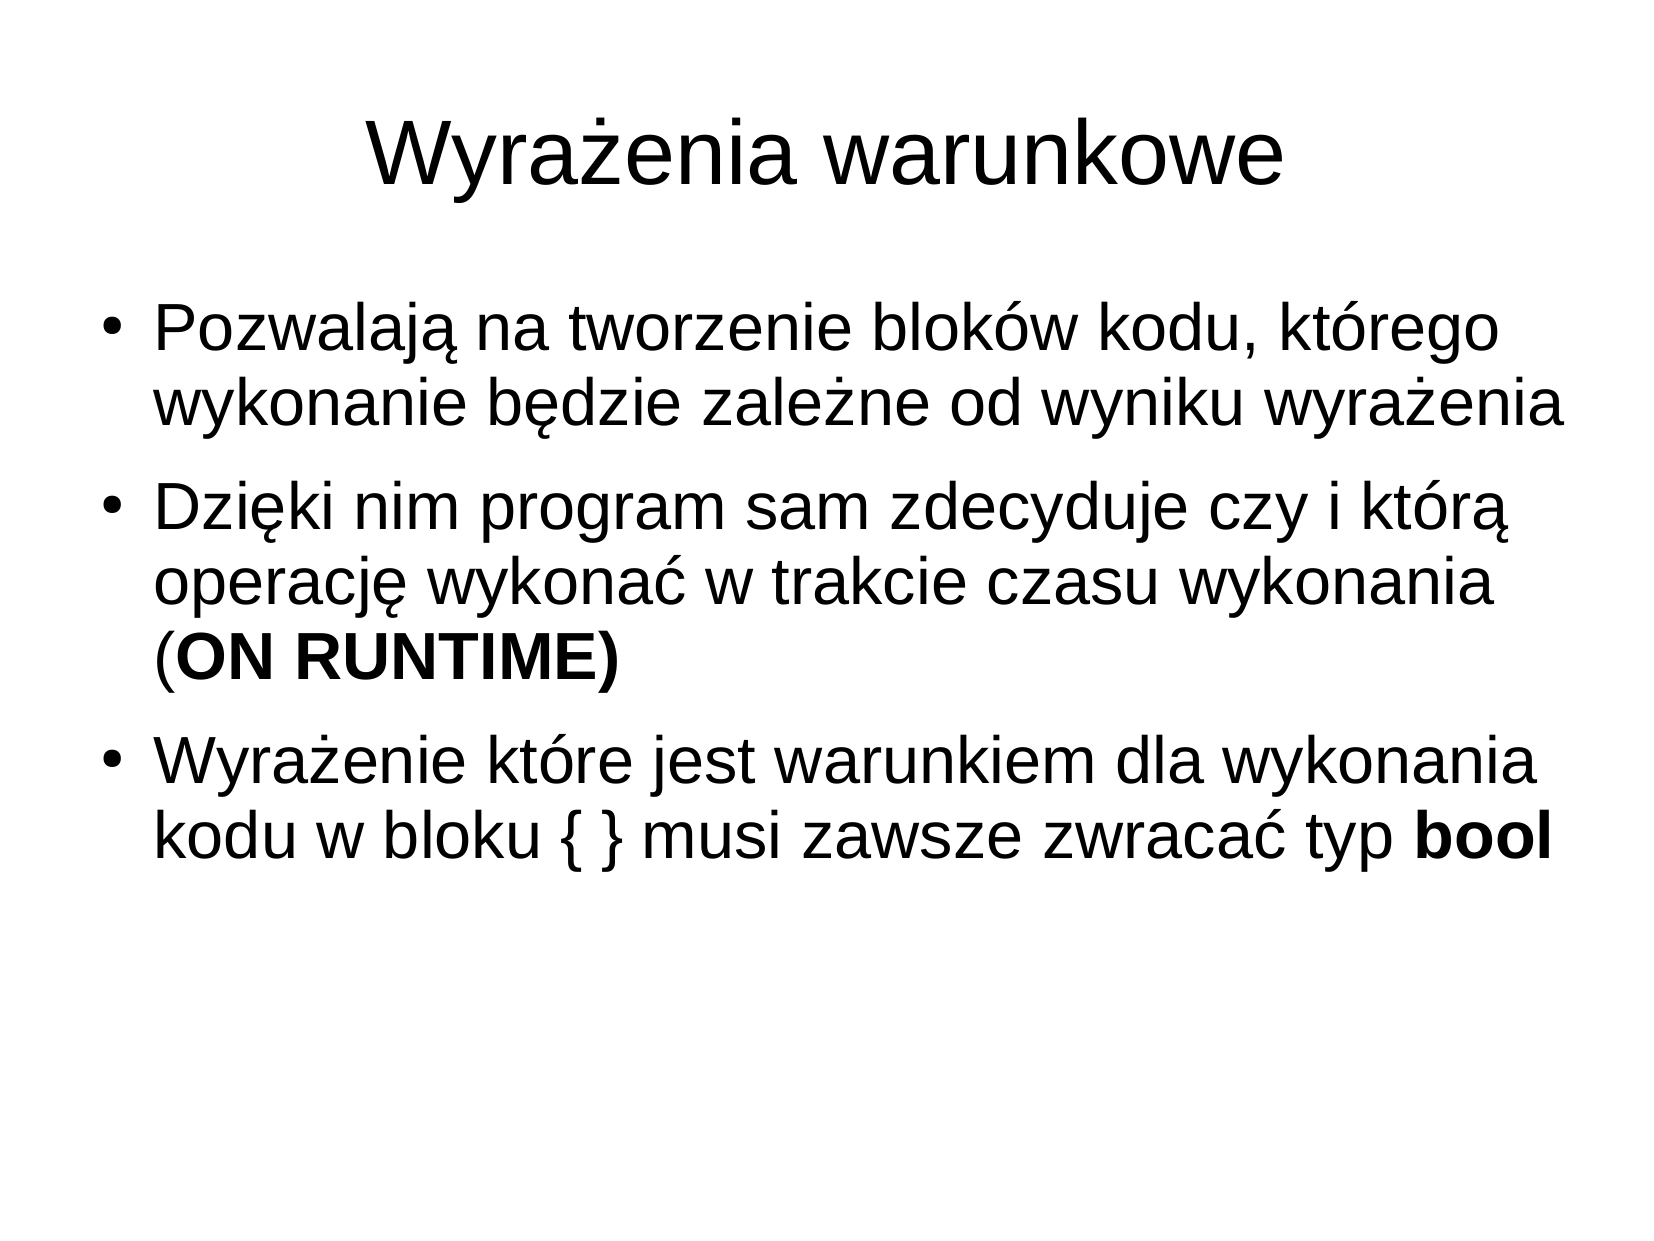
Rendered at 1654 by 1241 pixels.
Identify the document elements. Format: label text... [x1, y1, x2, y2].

list Pozwalają na tworzenie bloków kodu, którego wykonanie będzie zależne od wyniku wyrażenia Dzięki nim program sam zdecyduje czy i którą operację wykonać w trakcie czasu wykonania (ON RUNTIME) Wyrażenie które jest warunkiem dla wykonania kodu w bloku { } musi zawsze zwracać typ bool [82, 290, 1571, 1109]
title Wyrażenia warunkowe [82, 49, 1571, 257]
